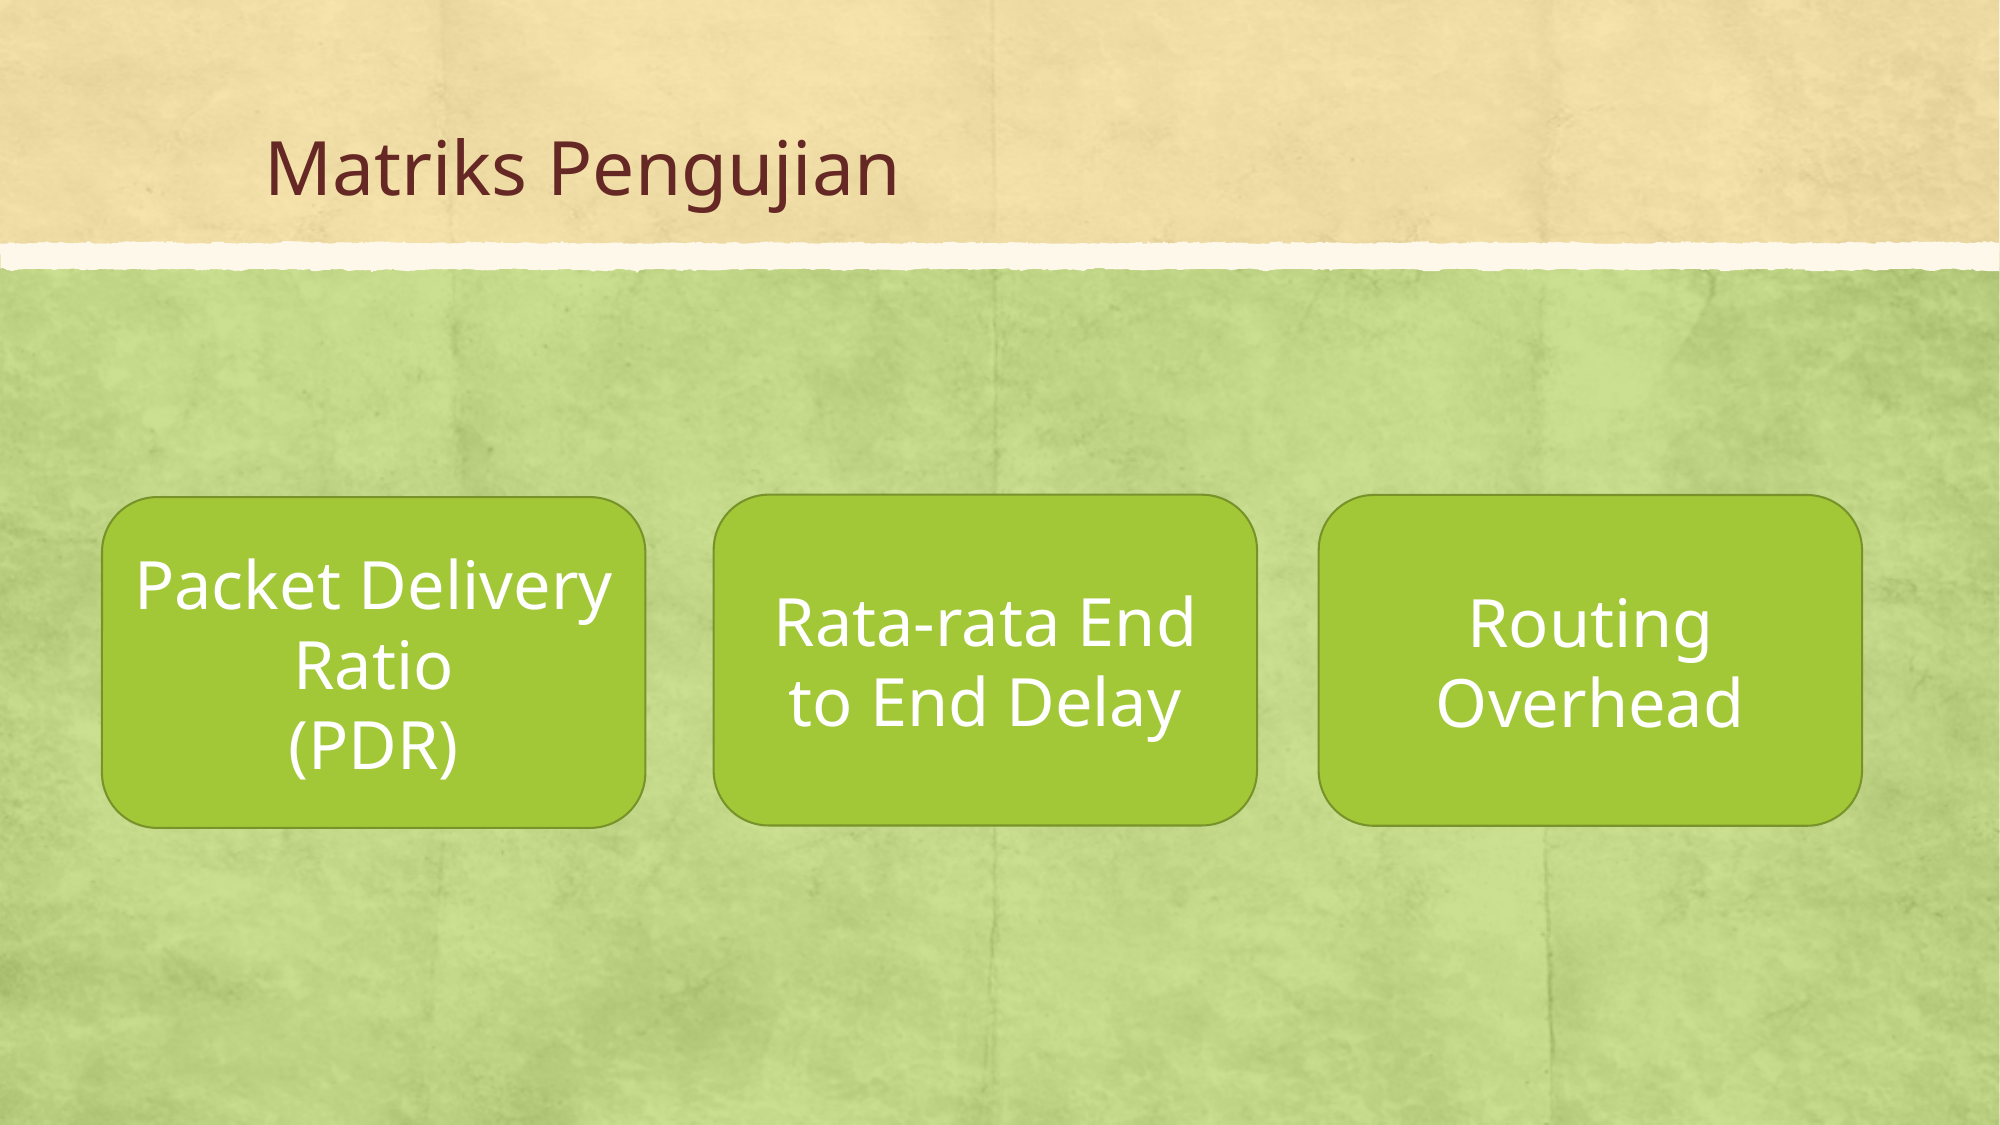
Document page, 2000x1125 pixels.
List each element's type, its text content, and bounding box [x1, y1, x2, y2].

text_box Routing Overhead [1318, 494, 1863, 826]
text_box Packet Delivery Ratio (PDR) [101, 497, 646, 828]
picture [0, 0, 2000, 249]
text_box Rata-rata End to End Delay [713, 494, 1258, 826]
title Matriks Pengujian [249, 31, 1750, 219]
